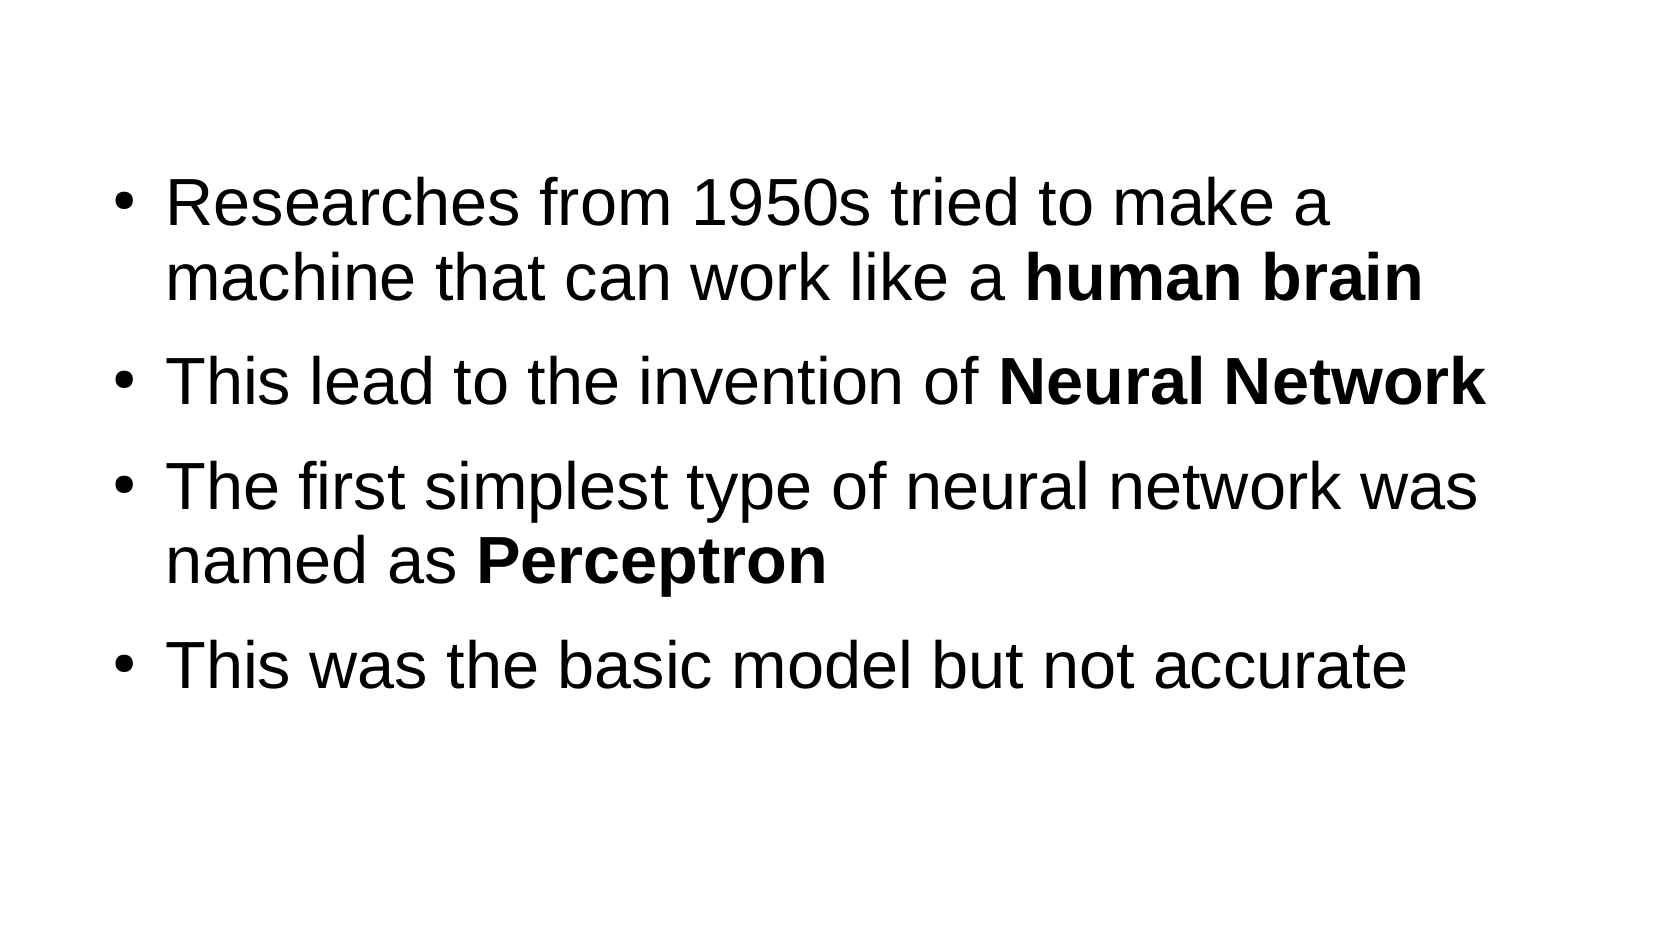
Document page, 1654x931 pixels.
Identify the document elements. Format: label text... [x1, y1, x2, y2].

list Researches from 1950s tried to make a machine that can work like a human brain This lead to the invention of Neural Network The first simplest type of neural network was named as Perceptron This was the basic model but not accurate [94, 165, 1583, 898]
